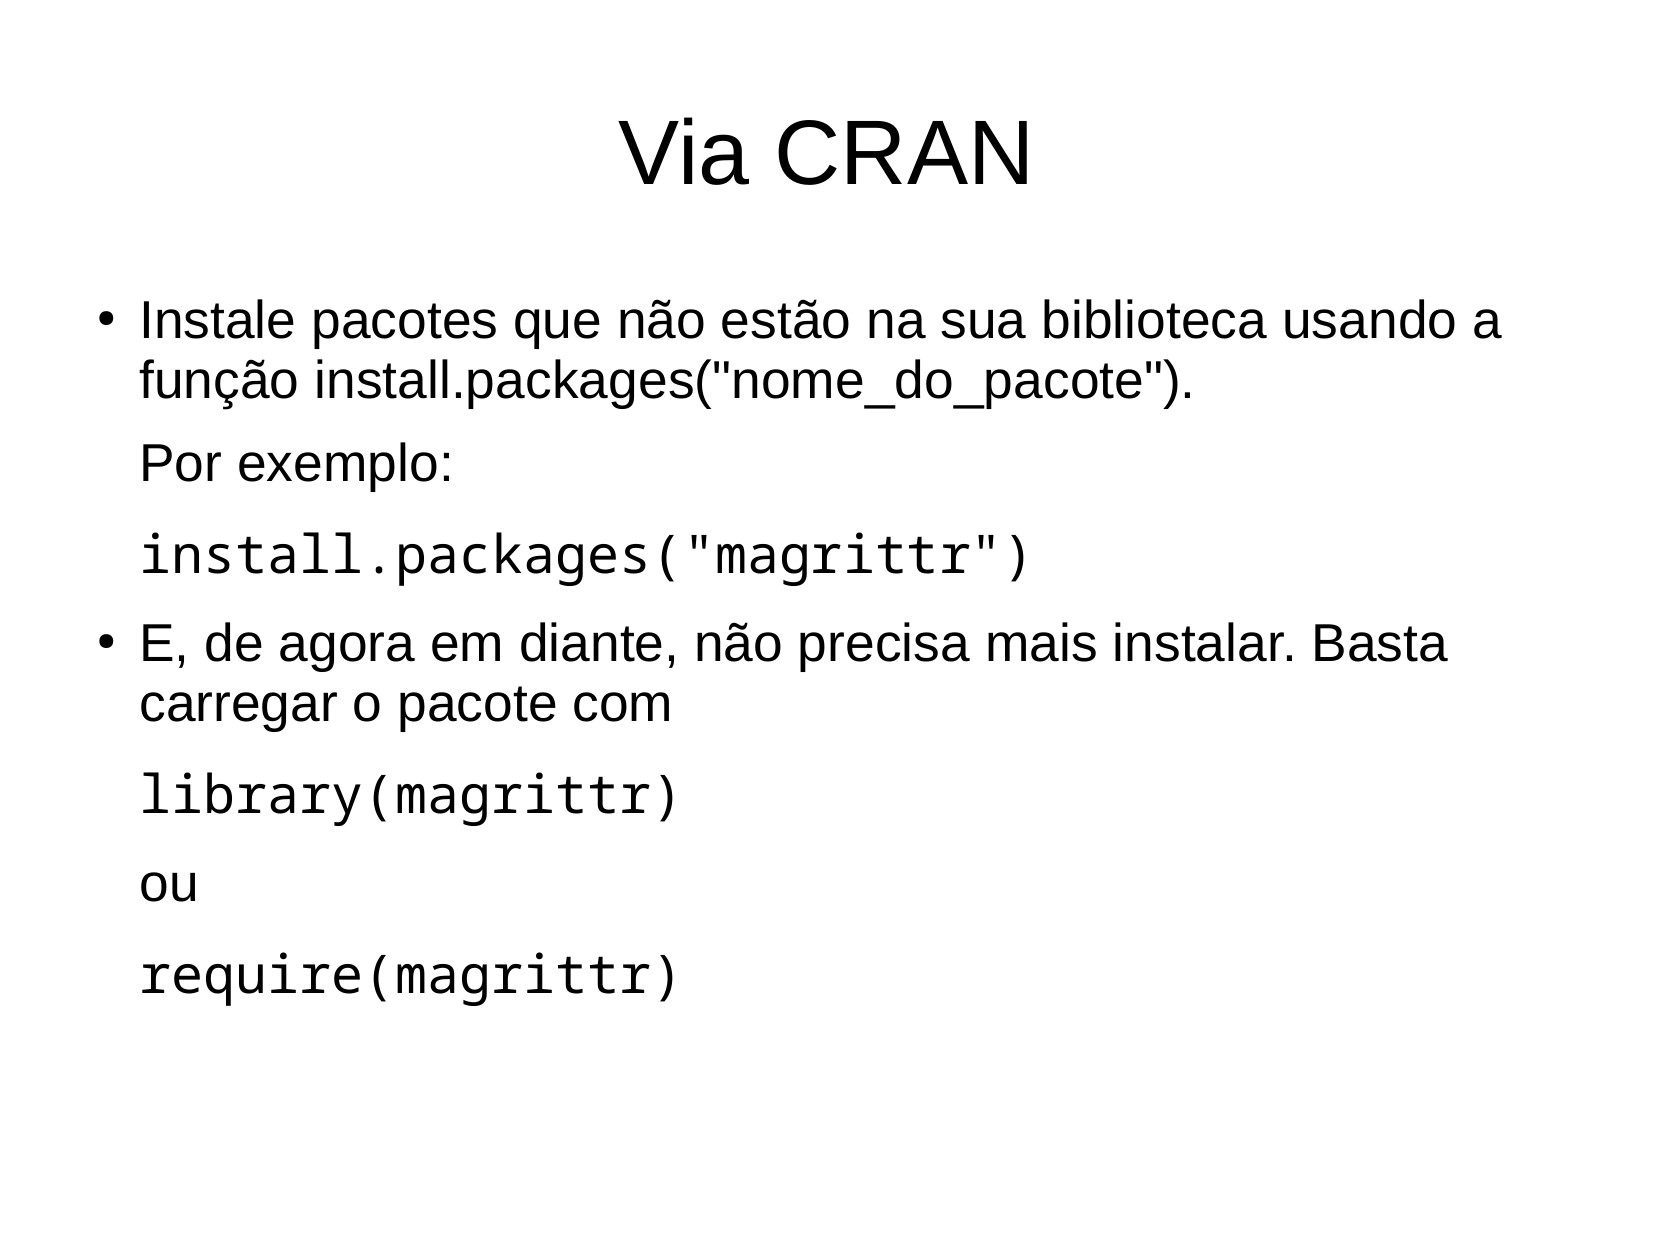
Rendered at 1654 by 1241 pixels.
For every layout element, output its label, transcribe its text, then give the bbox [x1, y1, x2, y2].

title Via CRAN [82, 49, 1571, 257]
list Instale pacotes que não estão na sua biblioteca usando a função install.packages("nome_do_pacote"). Por exemplo: install.packages("magrittr") E, de agora em diante, não precisa mais instalar. Basta carregar o pacote com library(magrittr) ou require(magrittr) [82, 290, 1571, 1010]
